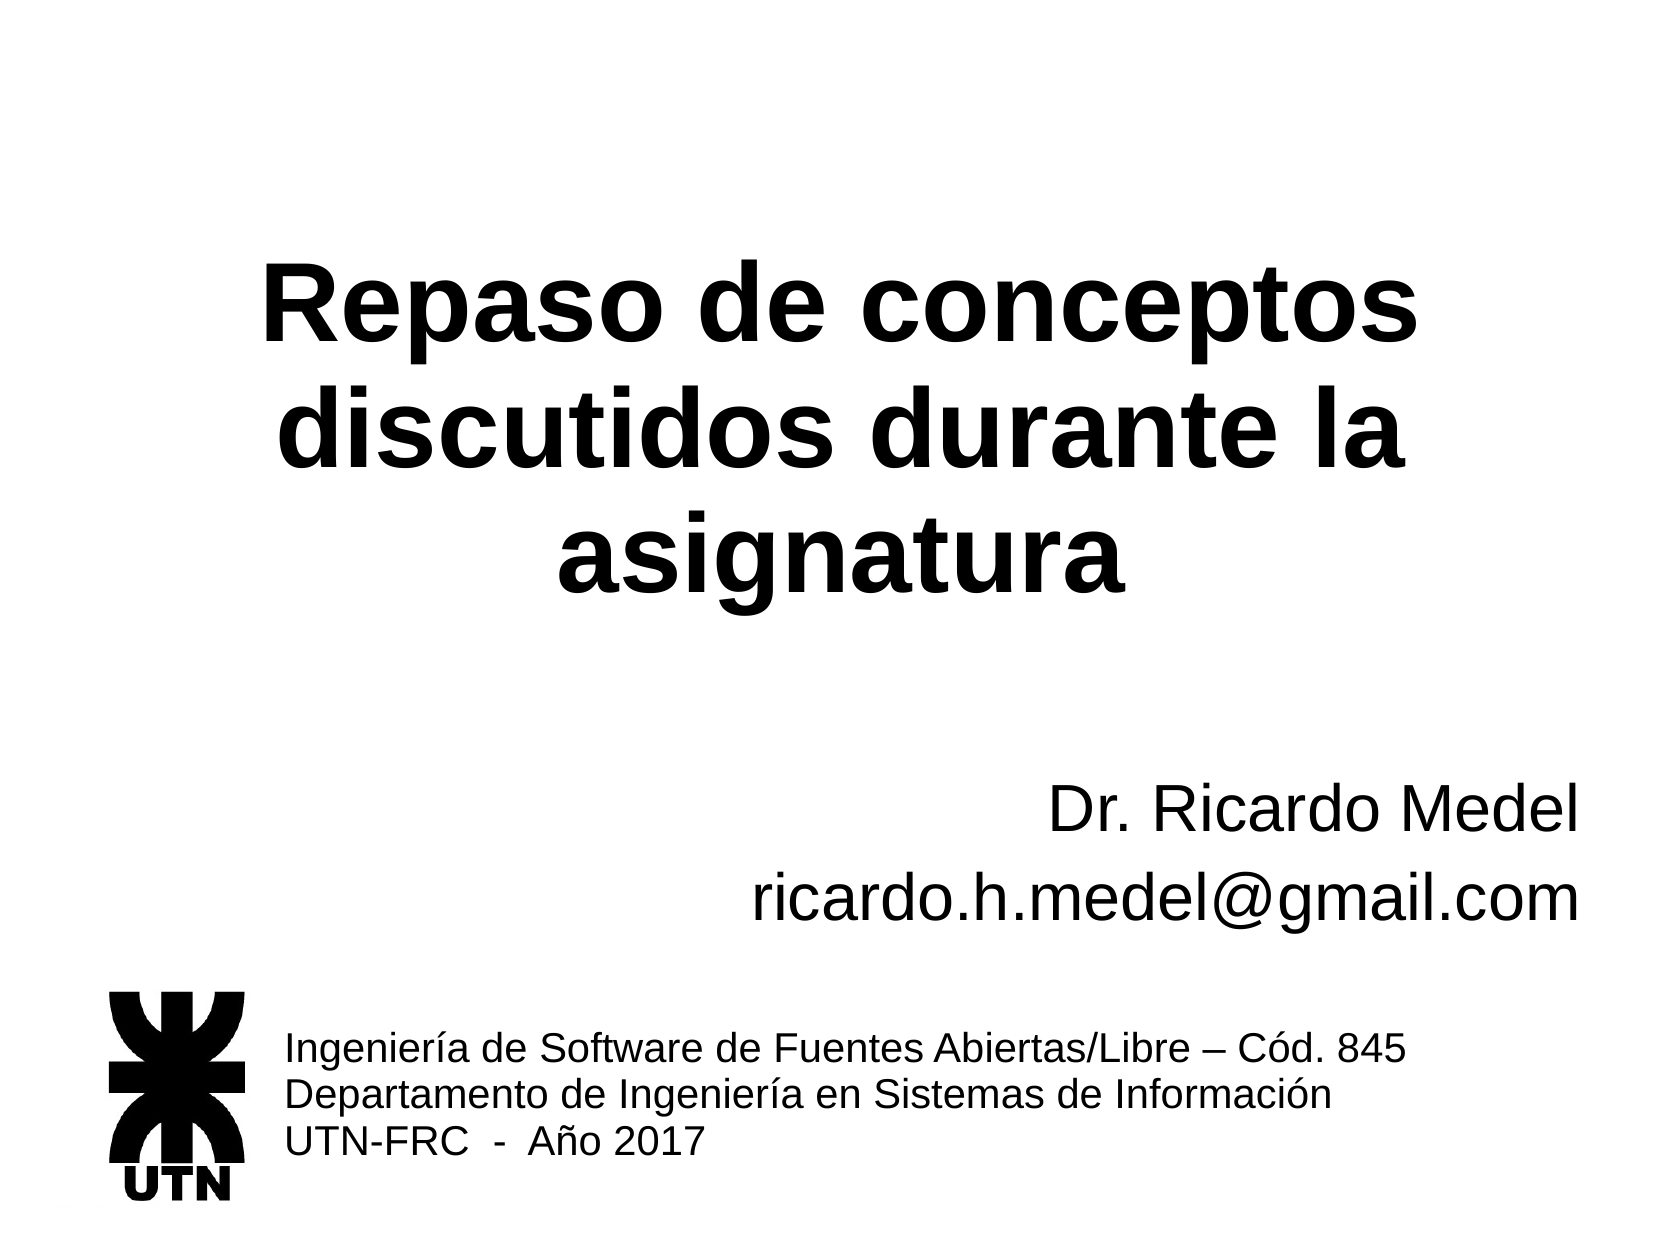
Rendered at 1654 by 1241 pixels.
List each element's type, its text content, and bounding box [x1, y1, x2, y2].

picture [59, 969, 292, 1208]
text_box Ingeniería de Software de Fuentes Abiertas/Libre – Cód. 845 Departamento de Ingeniería en Sistemas de Información UTN-FRC - Año 2017 [284, 1000, 1566, 1188]
title Repaso de conceptos discutidos durante la asignatura [96, 239, 1585, 617]
subtitle Dr. Ricardo Medel ricardo.h.medel@gmail.com [93, 678, 1582, 1027]
